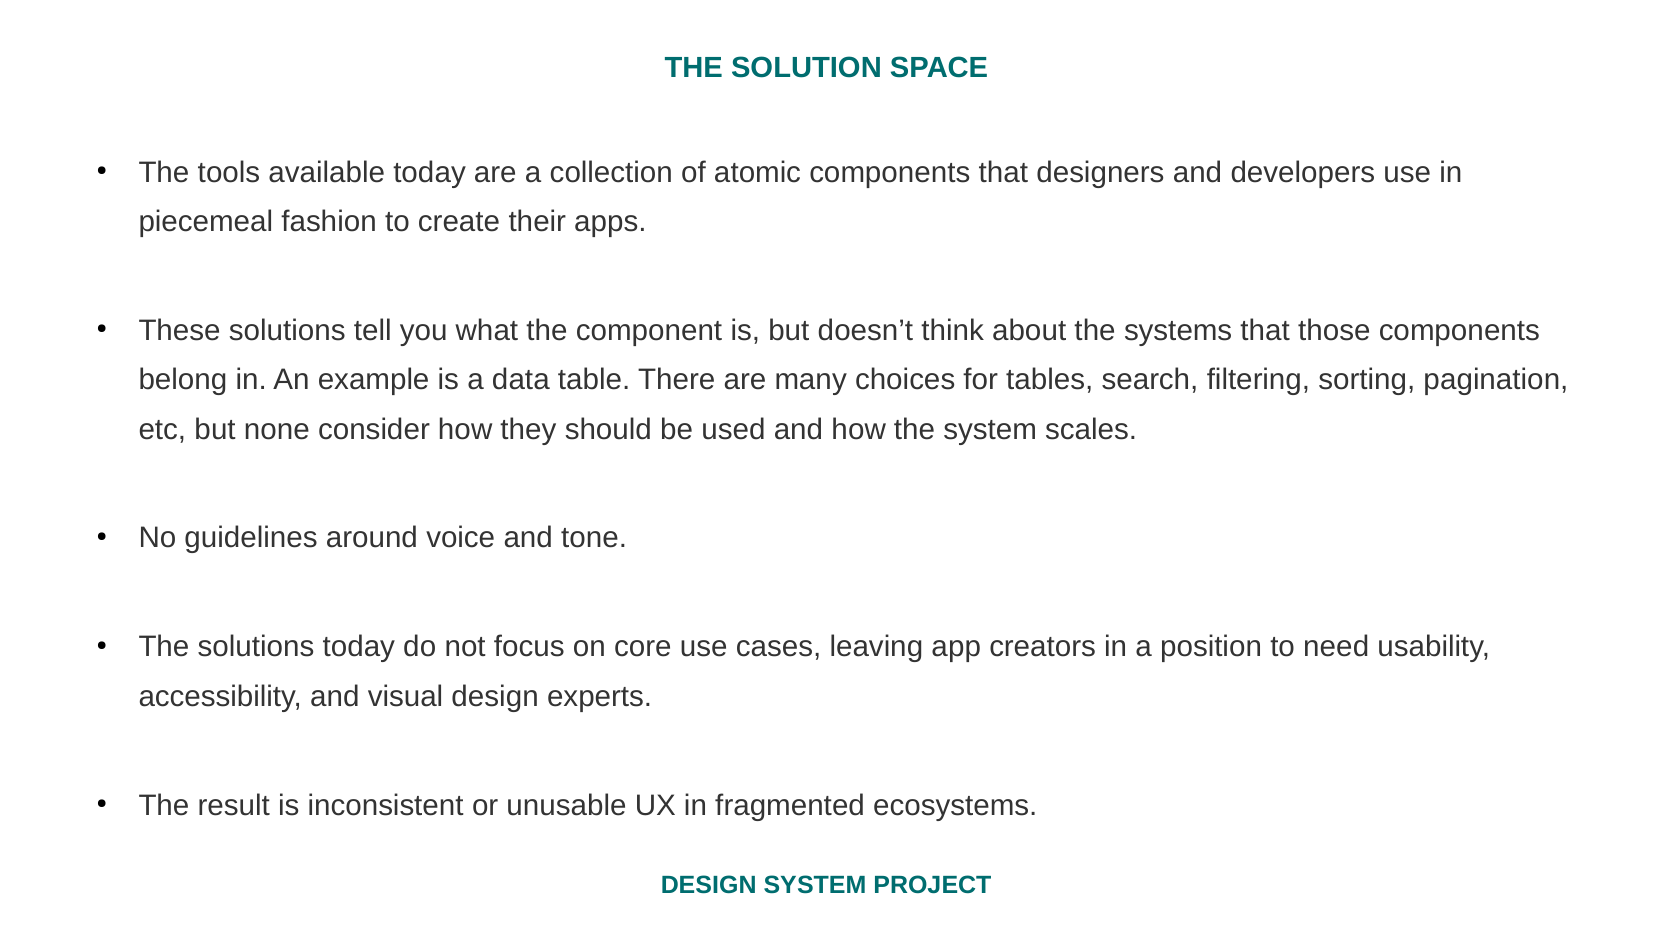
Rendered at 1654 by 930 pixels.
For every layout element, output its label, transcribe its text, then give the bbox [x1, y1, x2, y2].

title THE SOLUTION SPACE [0, 0, 1653, 135]
title DESIGN SYSTEM PROJECT [0, 840, 1653, 930]
list The tools available today are a collection of atomic components that designers and developers use in piecemeal fashion to create their apps. These solutions tell you what the component is, but doesn’t think about the systems that those components belong in. An example is a data table. There are many choices for tables, search, filtering, sorting, pagination, etc, but none consider how they should be used and how the system scales. No guidelines around voice and tone. The solutions today do not focus on core use cases, leaving app creators in a position to need usability, accessibility, and visual design experts. The result is inconsistent or unusable UX in fragmented ecosystems. [82, 134, 1571, 826]
